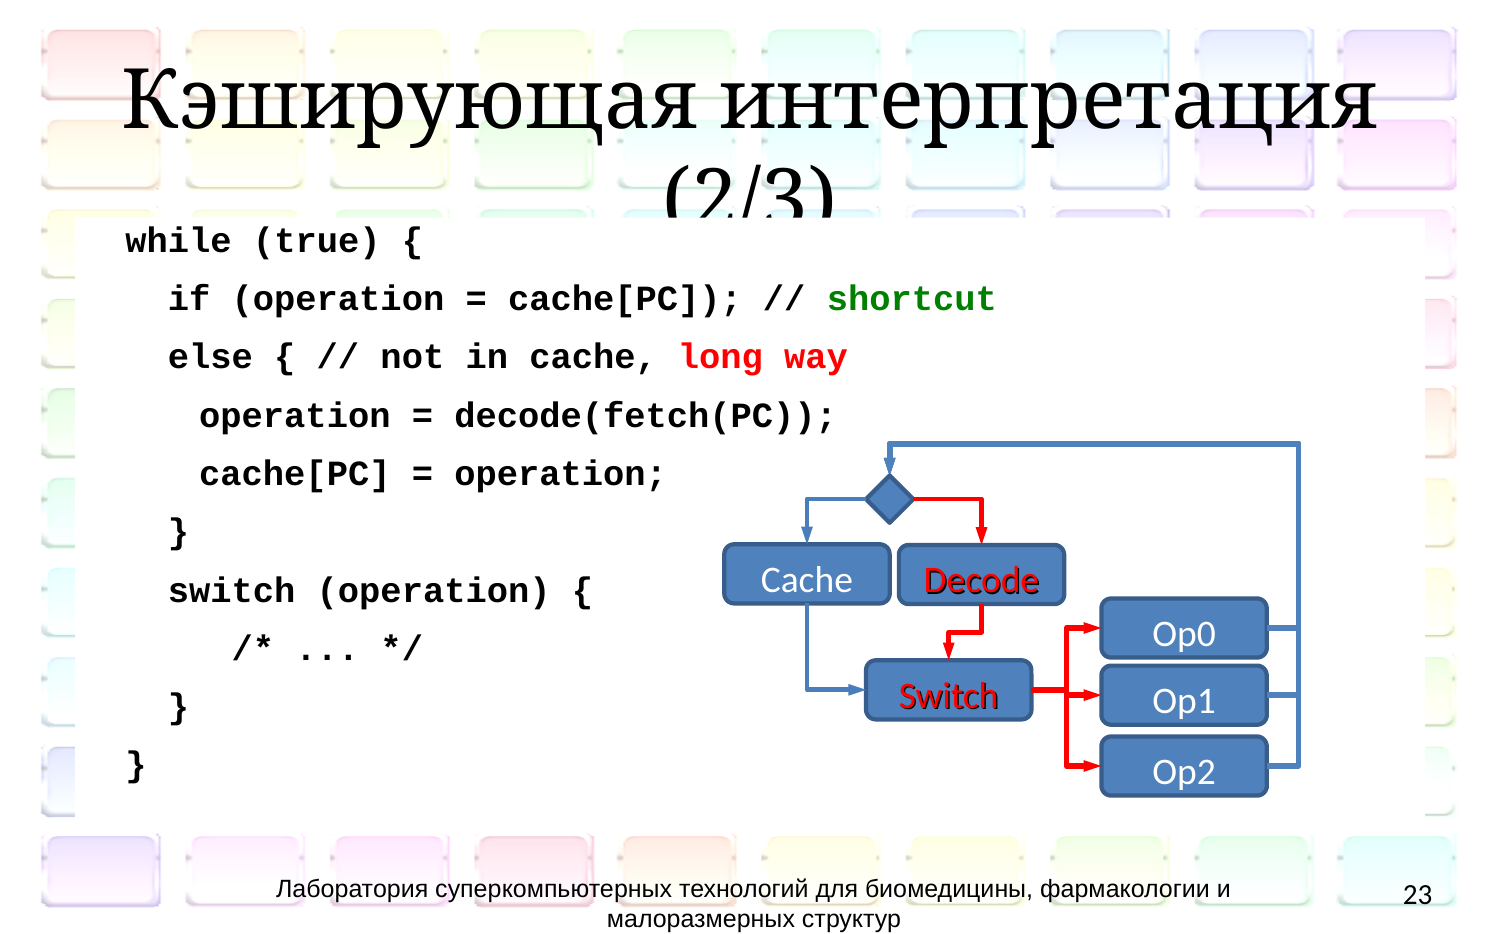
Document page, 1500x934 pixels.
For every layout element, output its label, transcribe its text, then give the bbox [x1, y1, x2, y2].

text_box Op2 [1101, 736, 1267, 796]
title Кэширующая интерпретация (2/3) [75, 37, 1426, 193]
list while (true) { if (operation = cache[PC]); // shortcut else { // not in cache, long way operation = decode(fetch(PC)); cache[PC] = operation; } switch (operation) { /* ... */ } } [75, 217, 1426, 834]
text_box Op1 [1101, 665, 1267, 725]
text_box Switch [866, 660, 1032, 720]
text_box Cache [724, 544, 890, 604]
text_box [866, 475, 913, 523]
text_box Decode [898, 544, 1065, 605]
text_box Op0 [1101, 598, 1267, 658]
text_box <номер> [1387, 868, 1473, 918]
text_box Лаборатория суперкомпьютерных технологий для биомедицины, фармакологии и малоразмерных структур [171, 864, 1338, 915]
picture [0, 0, 1500, 934]
